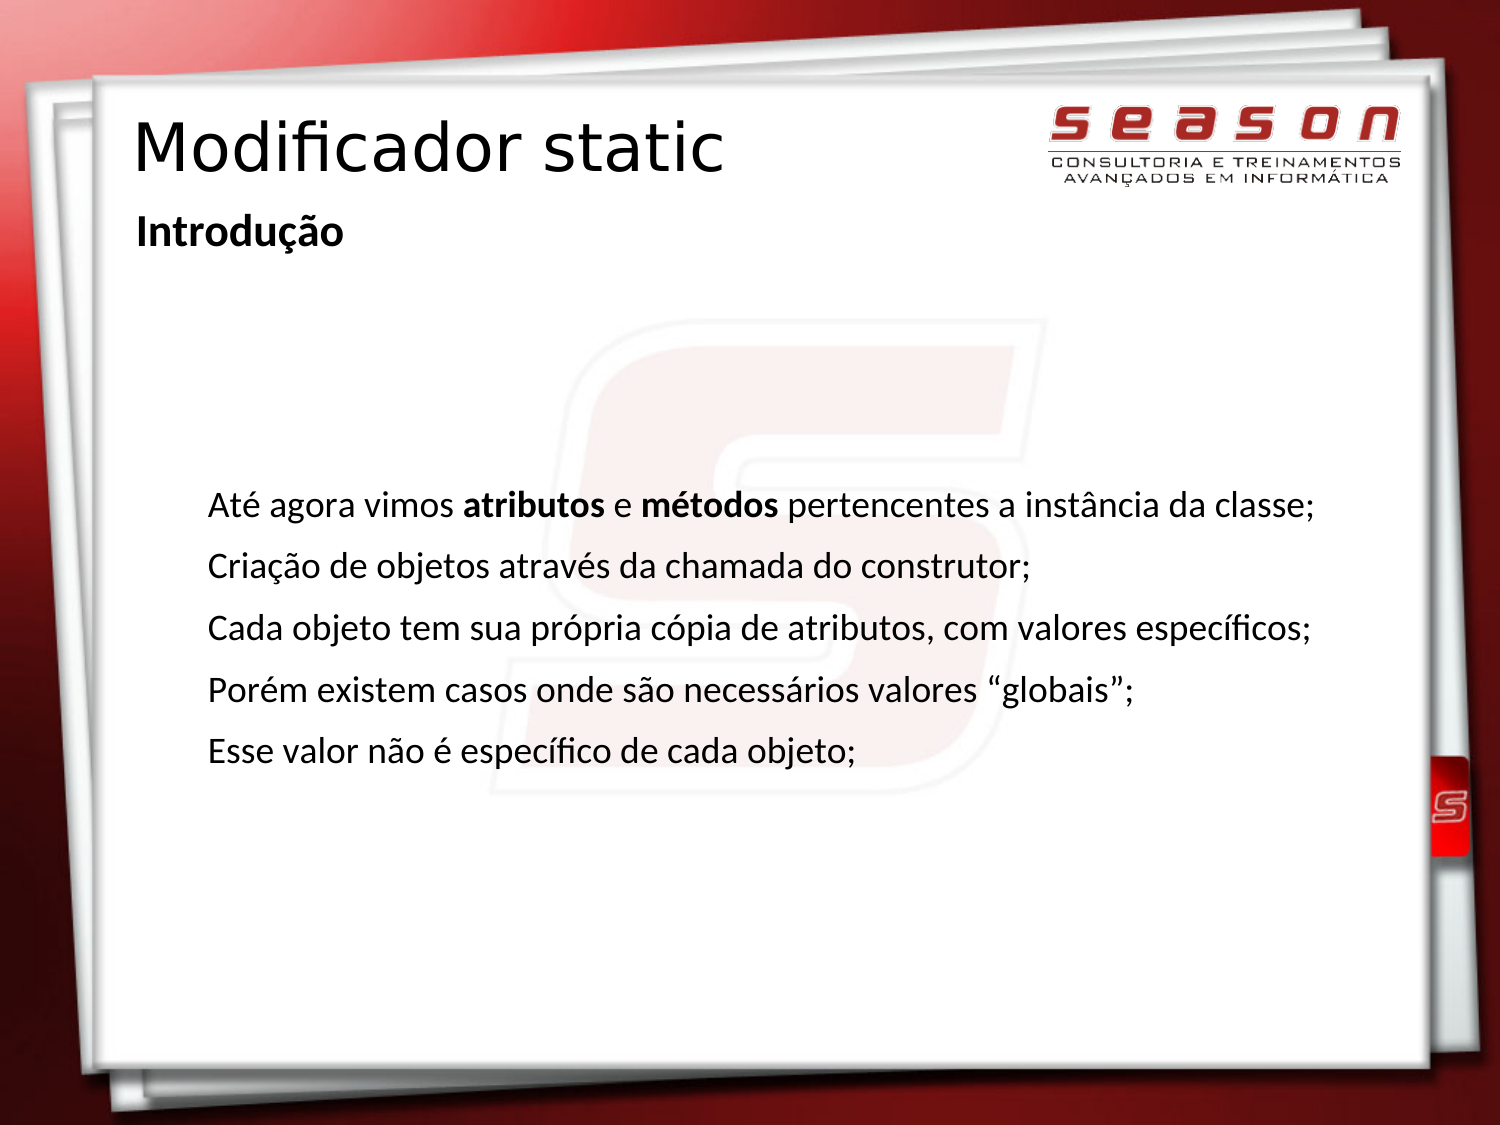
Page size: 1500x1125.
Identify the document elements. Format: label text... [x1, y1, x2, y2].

text_box Introdução [119, 200, 1240, 256]
picture [0, 0, 1500, 1125]
text_box Até agora vimos atributos e métodos pertencentes a instância da classe; Criação de objetos através da chamada do construtor; Cada objeto tem sua própria cópia de atributos, com valores específicos; Porém existem casos onde são necessários valores “globais”; Esse valor não é específico de cada objeto; [207, 357, 1328, 894]
title Modificador static [118, 33, 1394, 257]
